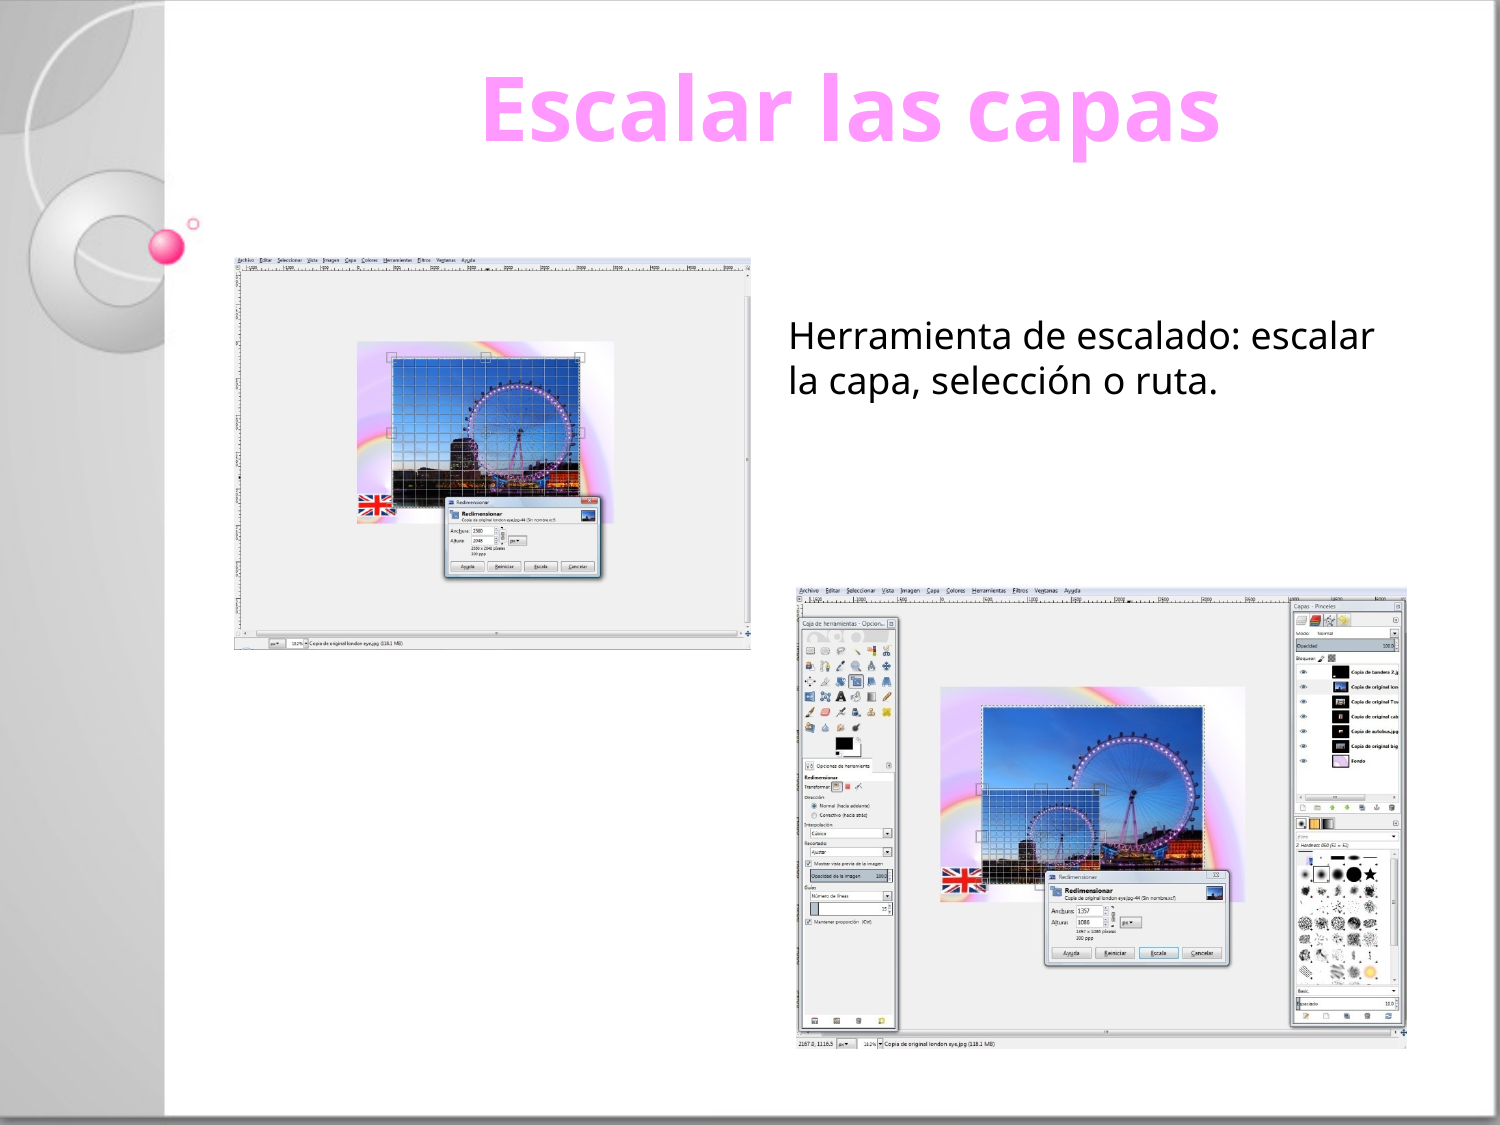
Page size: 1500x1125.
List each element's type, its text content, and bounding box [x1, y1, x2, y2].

picture [0, 0, 1500, 1125]
text_box Herramienta de escalado: escalar la capa, selección o ruta. [773, 304, 1418, 410]
title Escalar las capas [235, 45, 1466, 233]
